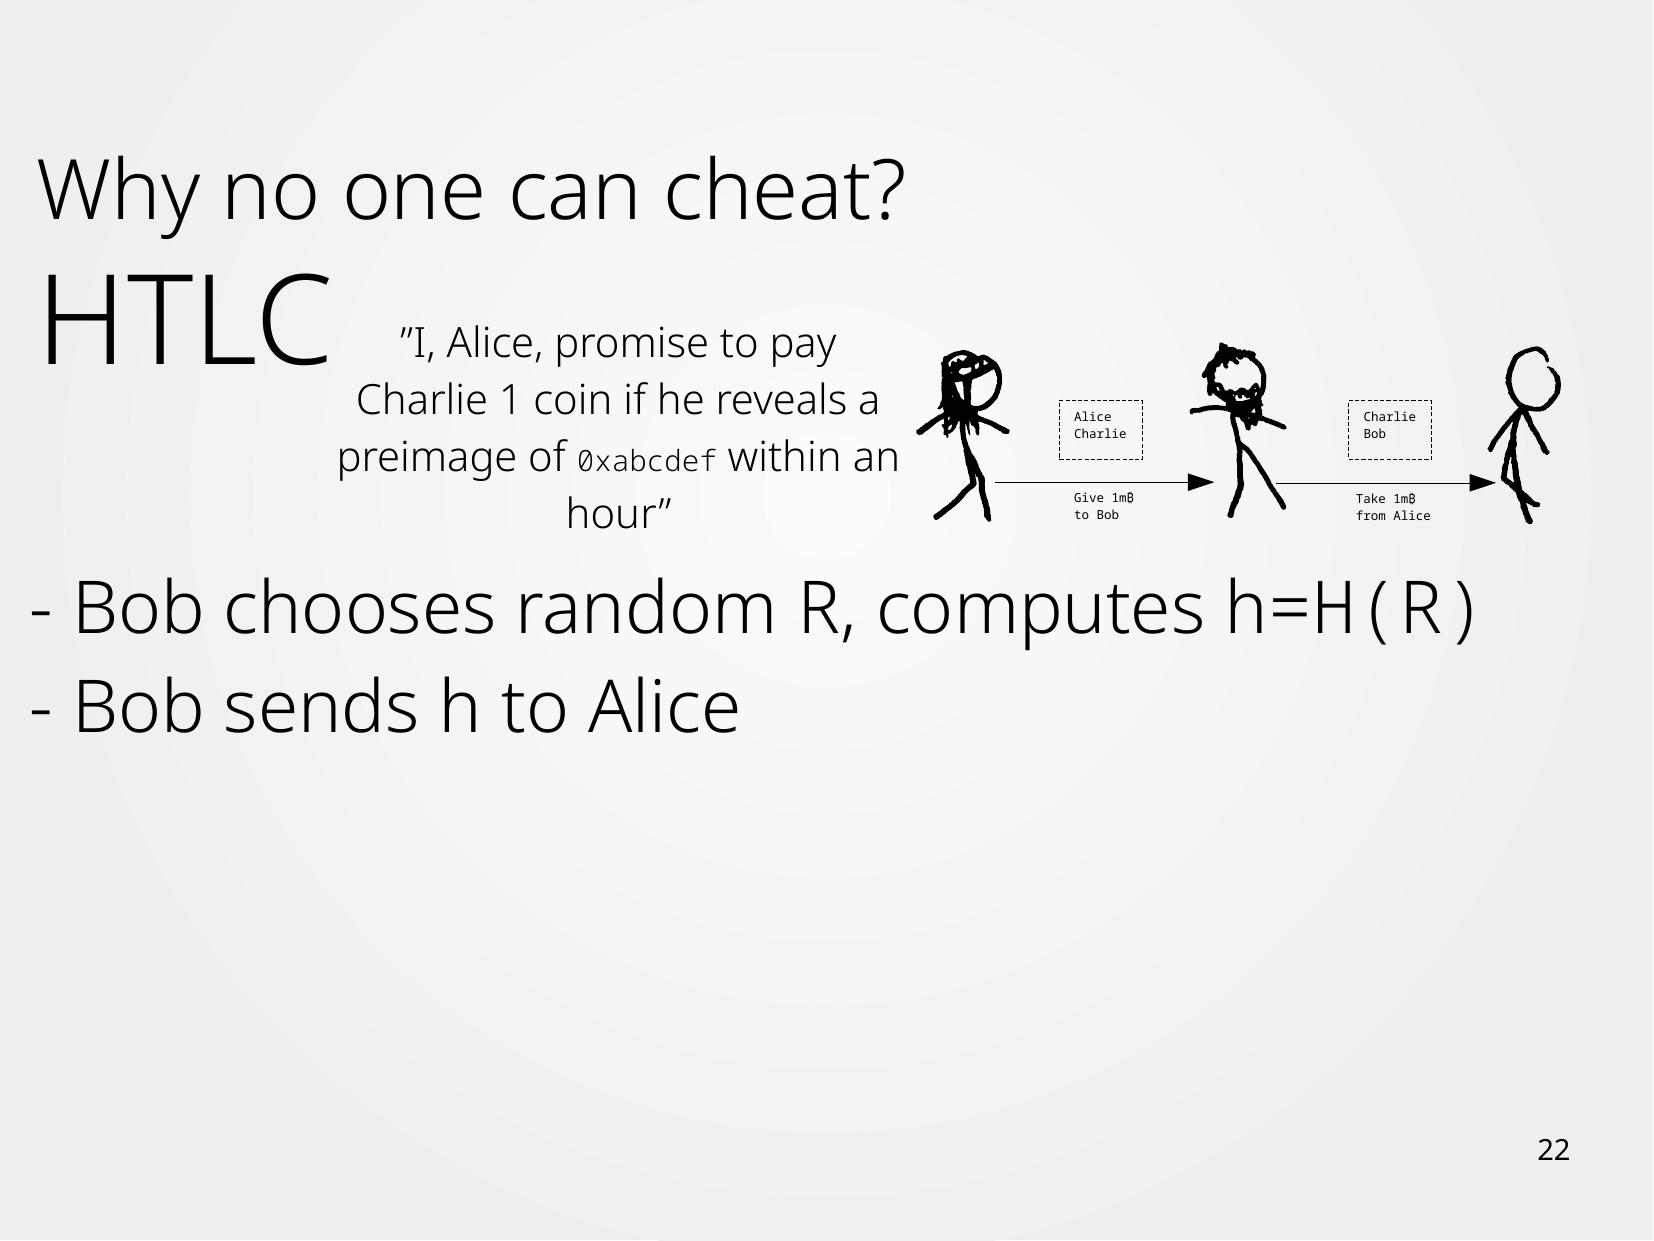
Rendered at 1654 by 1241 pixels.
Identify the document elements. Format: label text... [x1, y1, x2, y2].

picture [1485, 344, 1563, 526]
picture [1188, 341, 1288, 520]
title Why no one can cheat? [36, 130, 1034, 243]
text_box Take 1m₿ from Alice [1341, 482, 1460, 542]
text_box Give 1m₿ to Bob [1059, 482, 1152, 541]
title HTLC [36, 243, 384, 378]
title - Bob chooses random R, computes h=H(R) - Bob sends h to Alice [29, 555, 1625, 733]
picture [915, 349, 1011, 522]
text_box Alice Charlie [1059, 400, 1143, 460]
text_box Charlie Bob [1348, 400, 1432, 460]
title ”I, Alice, promise to pay Charlie 1 coin if he reveals a preimage of 0xabcdef within an hour” [336, 312, 905, 520]
